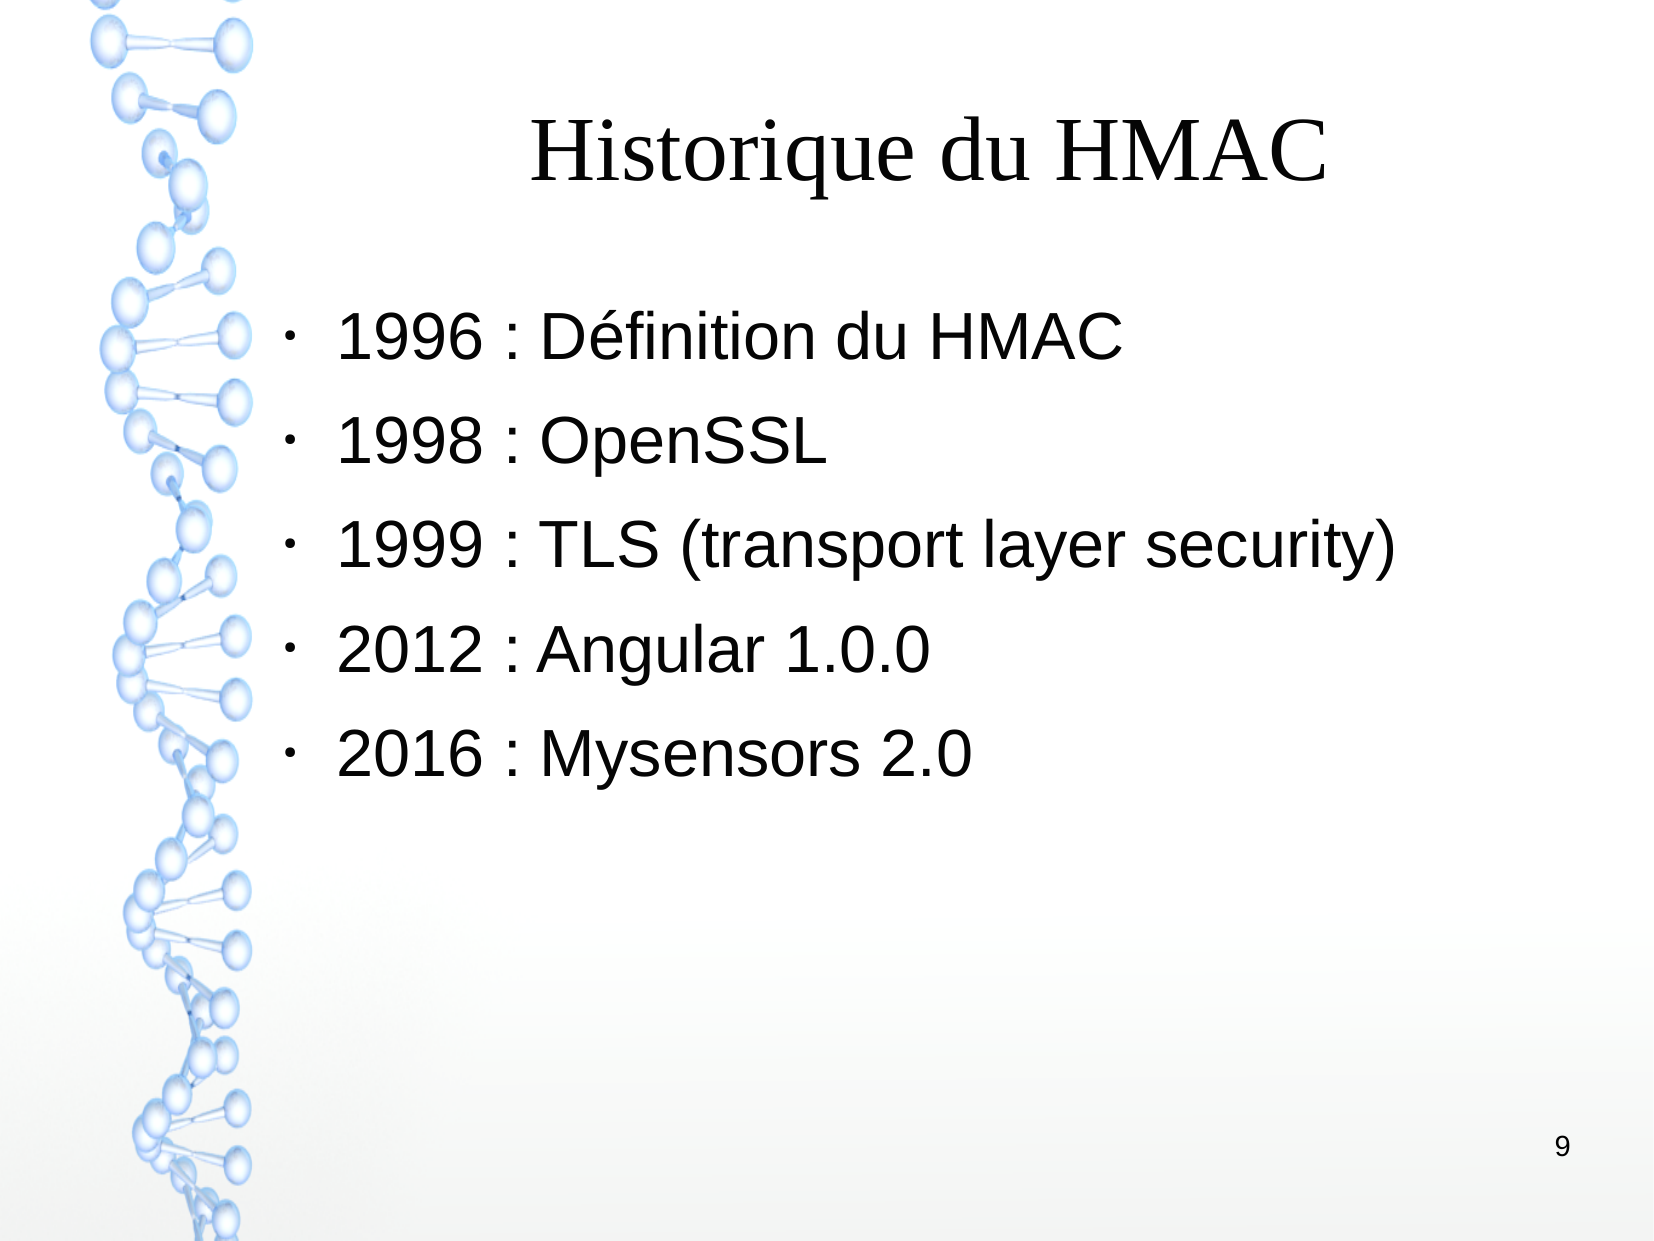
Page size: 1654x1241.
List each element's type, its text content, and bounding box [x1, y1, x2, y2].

list 1996 : Définition du HMAC 1998 : OpenSSL 1999 : TLS (transport layer security) 2012 : Angular 1.0.0 2016 : Mysensors 2.0 [265, 299, 1595, 1019]
title Historique du HMAC [265, 47, 1595, 252]
picture [0, 0, 1654, 1241]
